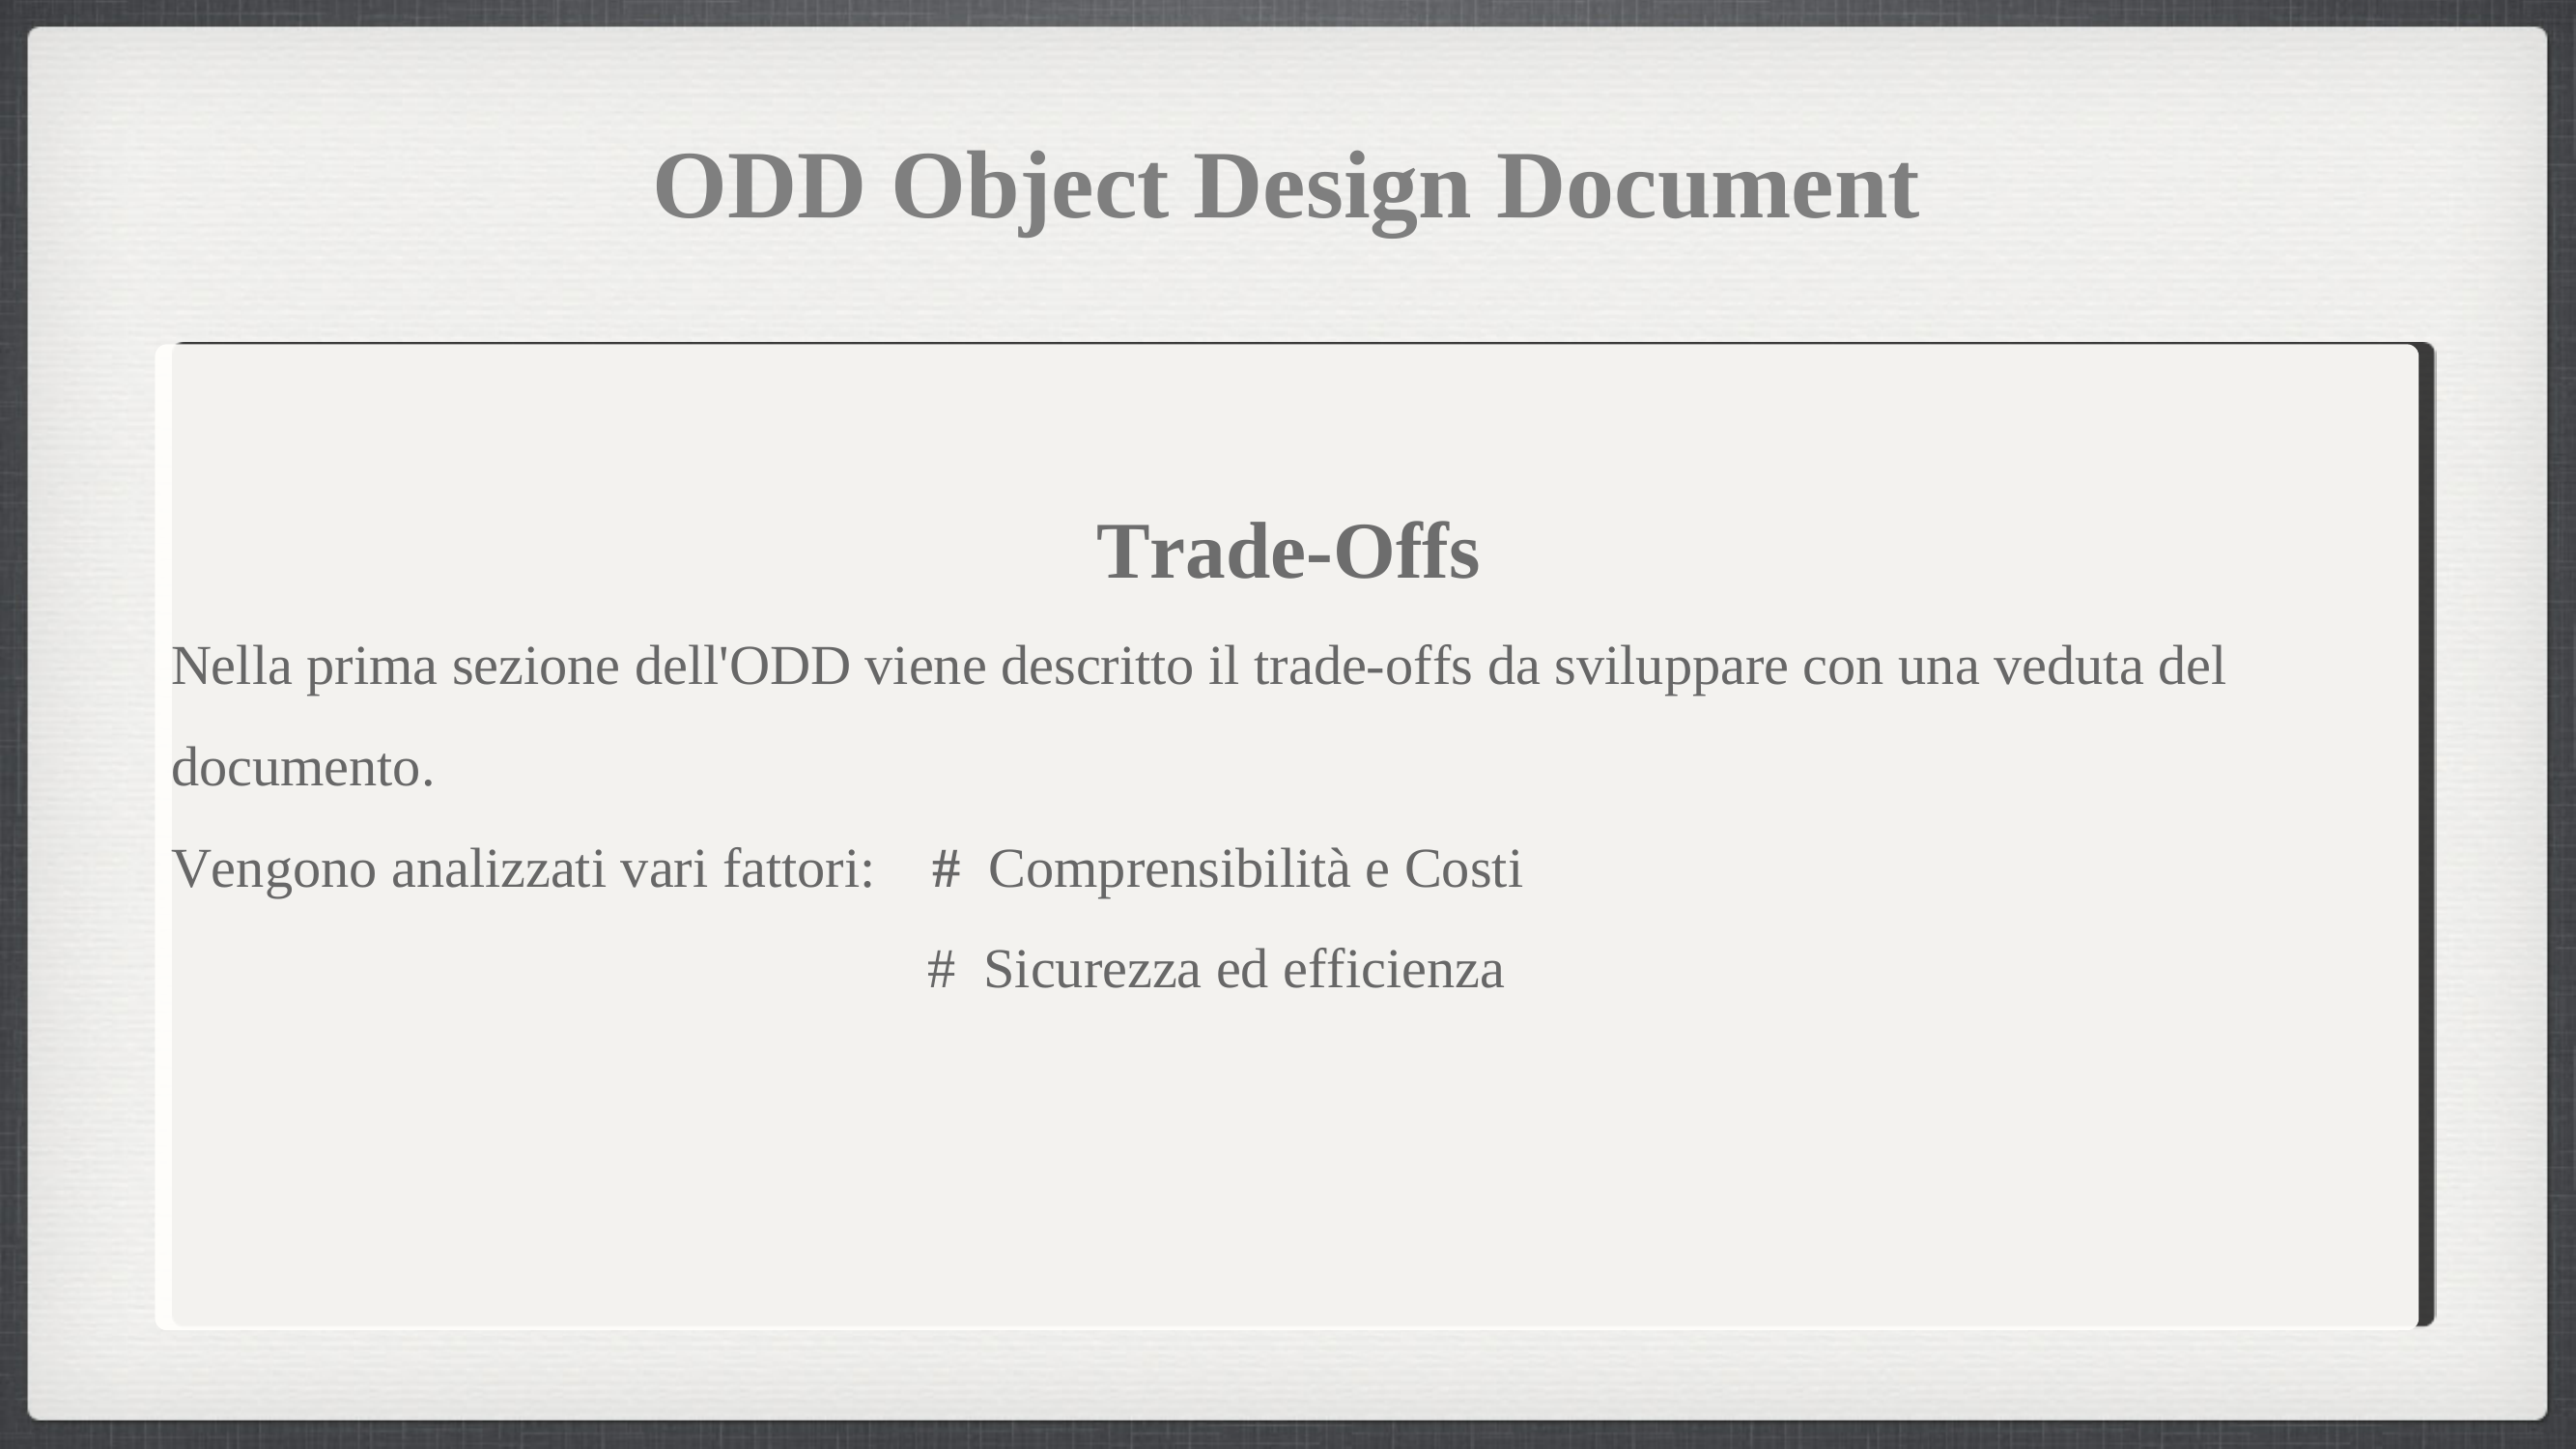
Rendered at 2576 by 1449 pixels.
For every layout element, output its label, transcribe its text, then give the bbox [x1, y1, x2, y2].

text_box Trade-Offs Nella prima sezione dell'ODD viene descritto il trade-offs da sviluppare con una veduta del documento. Vengono analizzati vari fattori: # Comprensibilità e Costi # Sicurezza ed efficienza [171, 357, 2407, 1347]
picture [0, 0, 2576, 1449]
title ODD Object Design Document [214, 38, 2359, 334]
